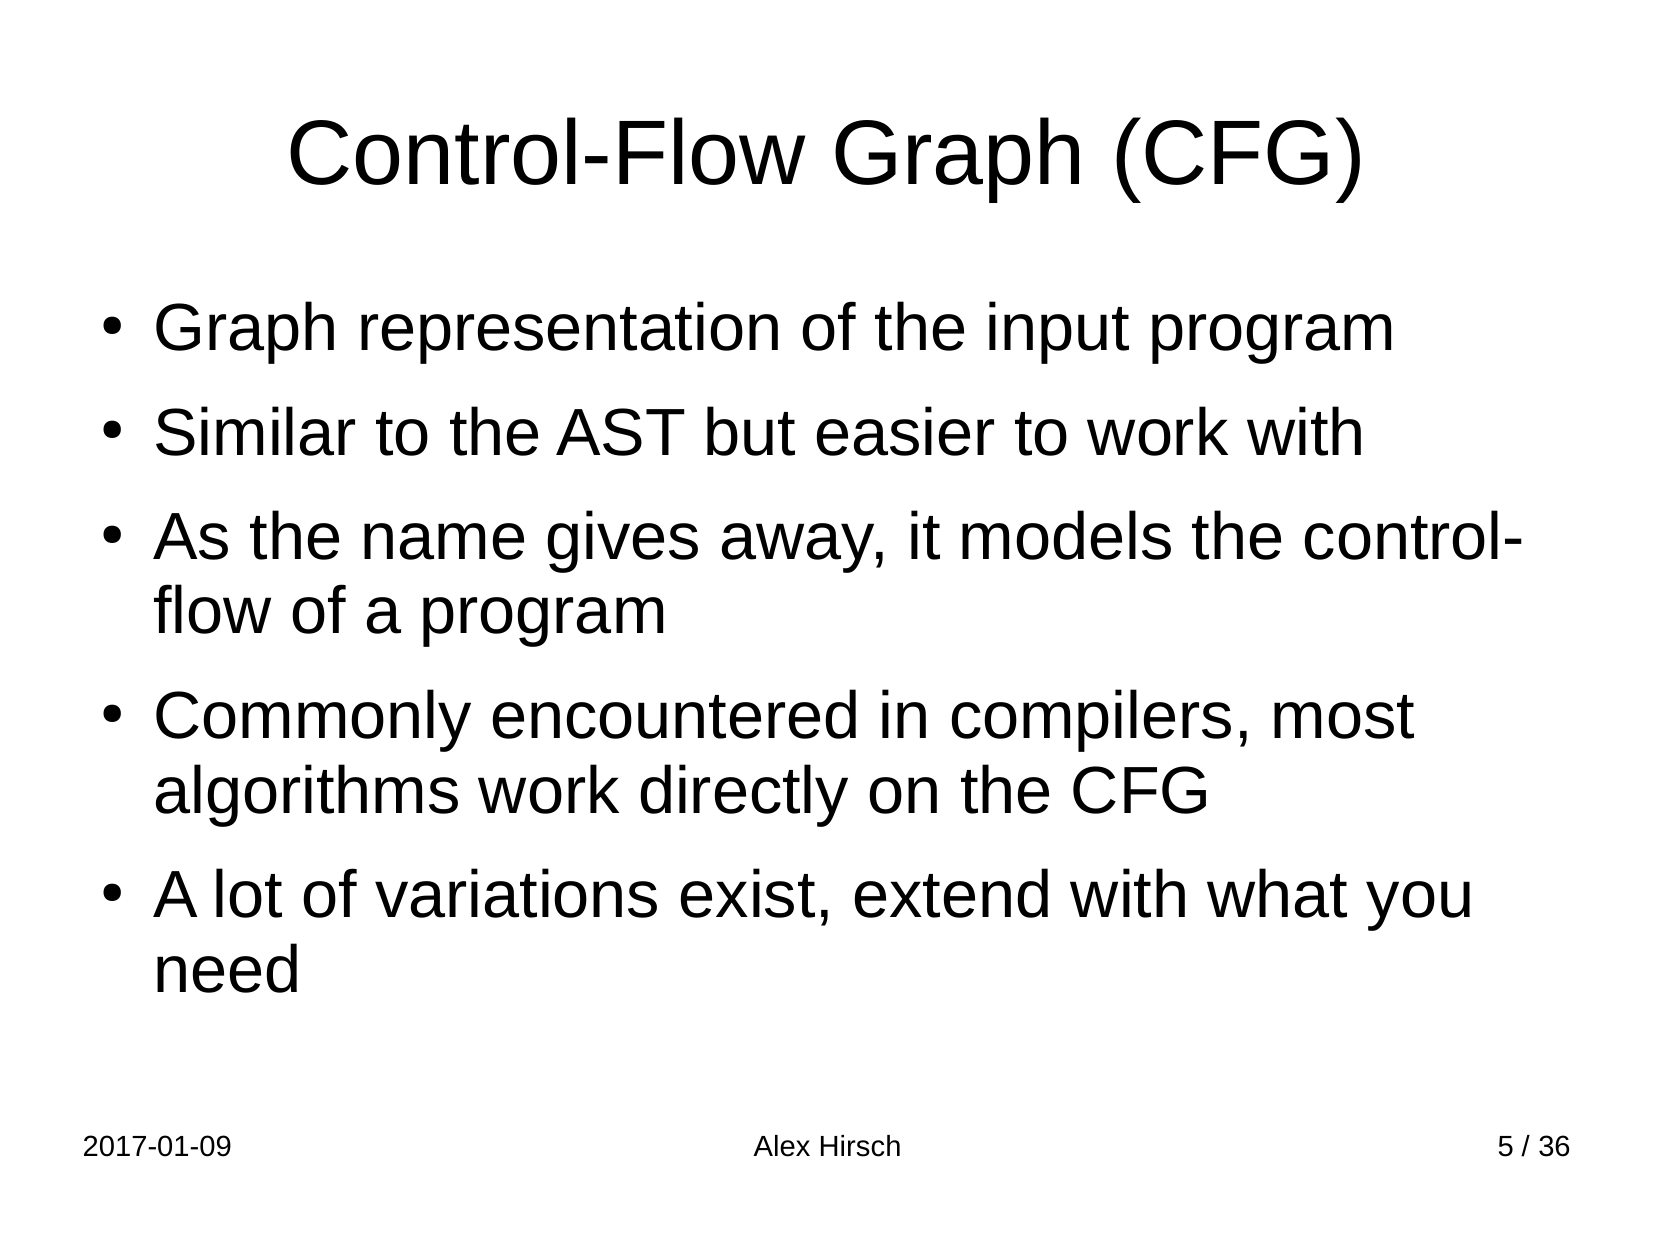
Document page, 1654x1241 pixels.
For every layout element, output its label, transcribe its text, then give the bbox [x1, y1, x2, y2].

list Graph representation of the input program Similar to the AST but easier to work with As the name gives away, it models the control-flow of a program Commonly encountered in compilers, most algorithms work directly on the CFG A lot of variations exist, extend with what you need [82, 290, 1571, 1010]
title Control-Flow Graph (CFG) [82, 49, 1571, 257]
